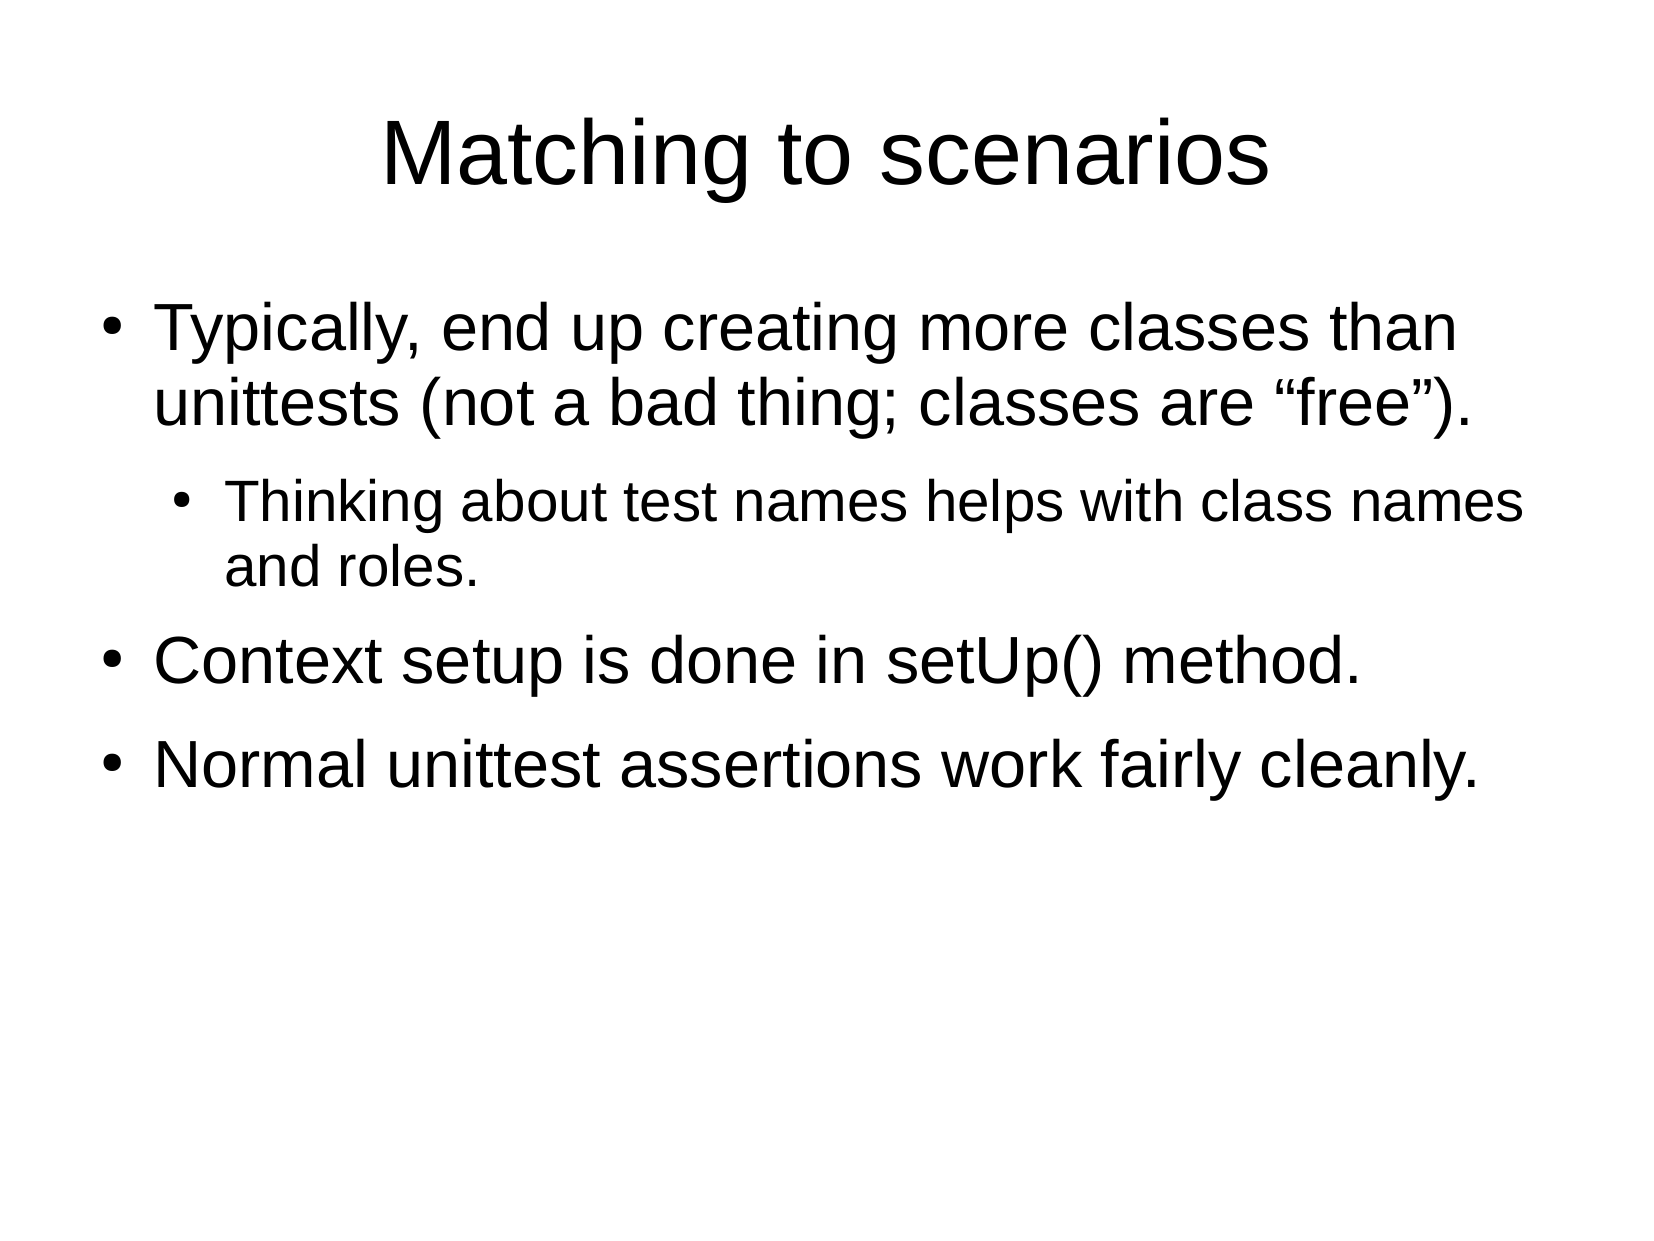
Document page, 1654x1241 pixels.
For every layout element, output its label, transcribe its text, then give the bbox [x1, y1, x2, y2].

list Typically, end up creating more classes than unittests (not a bad thing; classes are “free”). Thinking about test names helps with class names and roles. Context setup is done in setUp() method. Normal unittest assertions work fairly cleanly. [82, 290, 1571, 1109]
title Matching to scenarios [82, 49, 1571, 257]
